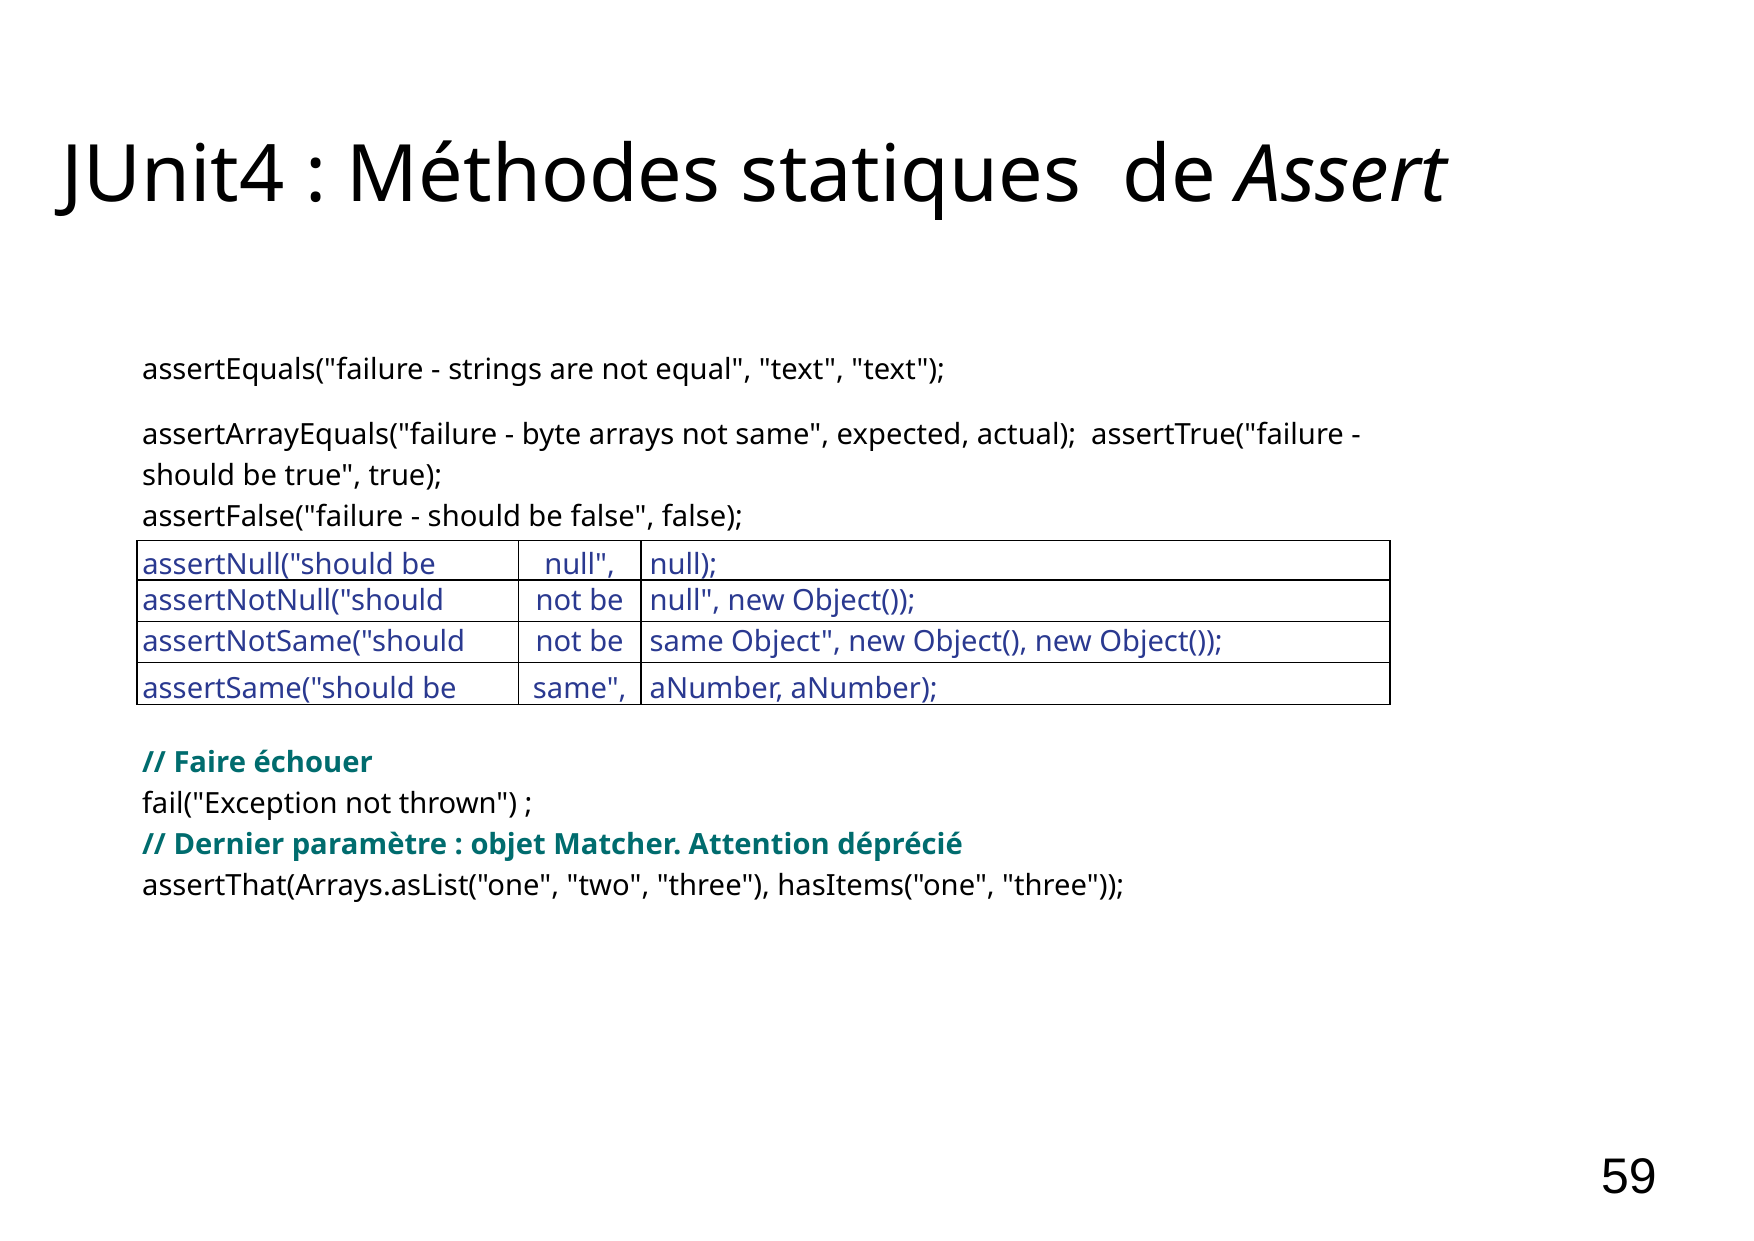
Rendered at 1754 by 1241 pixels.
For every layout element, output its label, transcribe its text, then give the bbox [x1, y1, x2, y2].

table_cell aNumber, aNumber); [642, 663, 1389, 704]
table_cell same Object", new Object(), new Object()); [642, 622, 1389, 662]
table_header null); [642, 541, 1389, 579]
table_header null", [519, 541, 640, 579]
title JUnit4 : Méthodes statiques de Assert [59, 98, 1695, 316]
table_header assertNull("should be [138, 541, 518, 579]
table_cell not be [519, 622, 640, 662]
text_box 59 [1594, 1135, 1658, 1204]
text_box assertEquals("failure - strings are not equal", "text", "text"); assertArrayEquals("failure - byte arrays not same", expected, actual); assertTrue("failure - should be true", true); assertFalse("failure - should be false", false); [140, 348, 1370, 533]
table_cell same", [519, 663, 640, 704]
table_cell assertNotNull("should [138, 581, 518, 621]
table_cell assertSame("should be [138, 663, 518, 704]
text_box // Faire échouer fail("Exception not thrown") ; // Dernier paramètre : objet Matcher. Attention déprécié assertThat(Arrays.asList("one", "two", "three"), hasItems("one", "three")); [140, 735, 1457, 902]
table_cell assertNotSame("should [138, 622, 518, 662]
table_cell not be [519, 581, 640, 621]
table_cell null", new Object()); [642, 581, 1389, 621]
